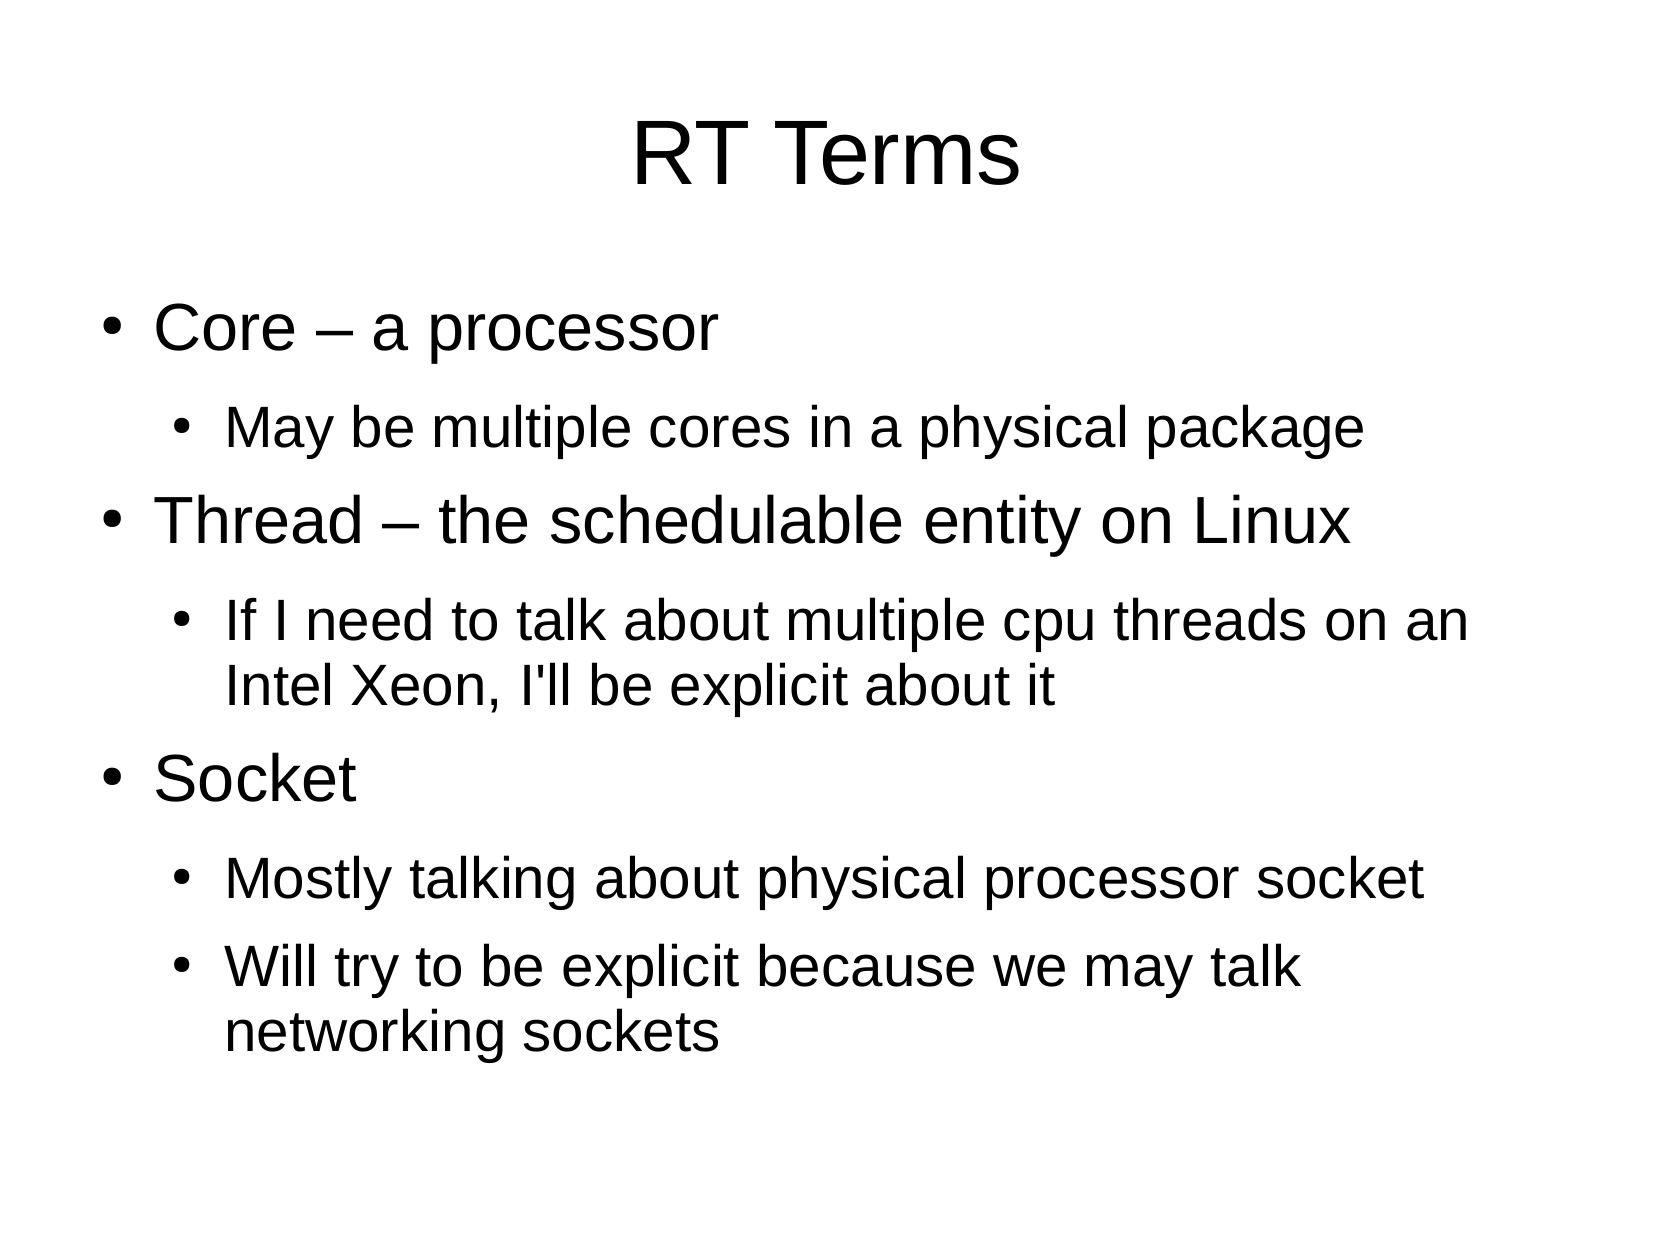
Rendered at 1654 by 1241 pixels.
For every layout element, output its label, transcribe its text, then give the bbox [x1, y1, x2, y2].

title RT Terms [82, 56, 1571, 250]
list Core – a processor May be multiple cores in a physical package Thread – the schedulable entity on Linux If I need to talk about multiple cpu threads on an Intel Xeon, I'll be explicit about it Socket Mostly talking about physical processor socket Will try to be explicit because we may talk networking sockets [82, 290, 1571, 1094]
